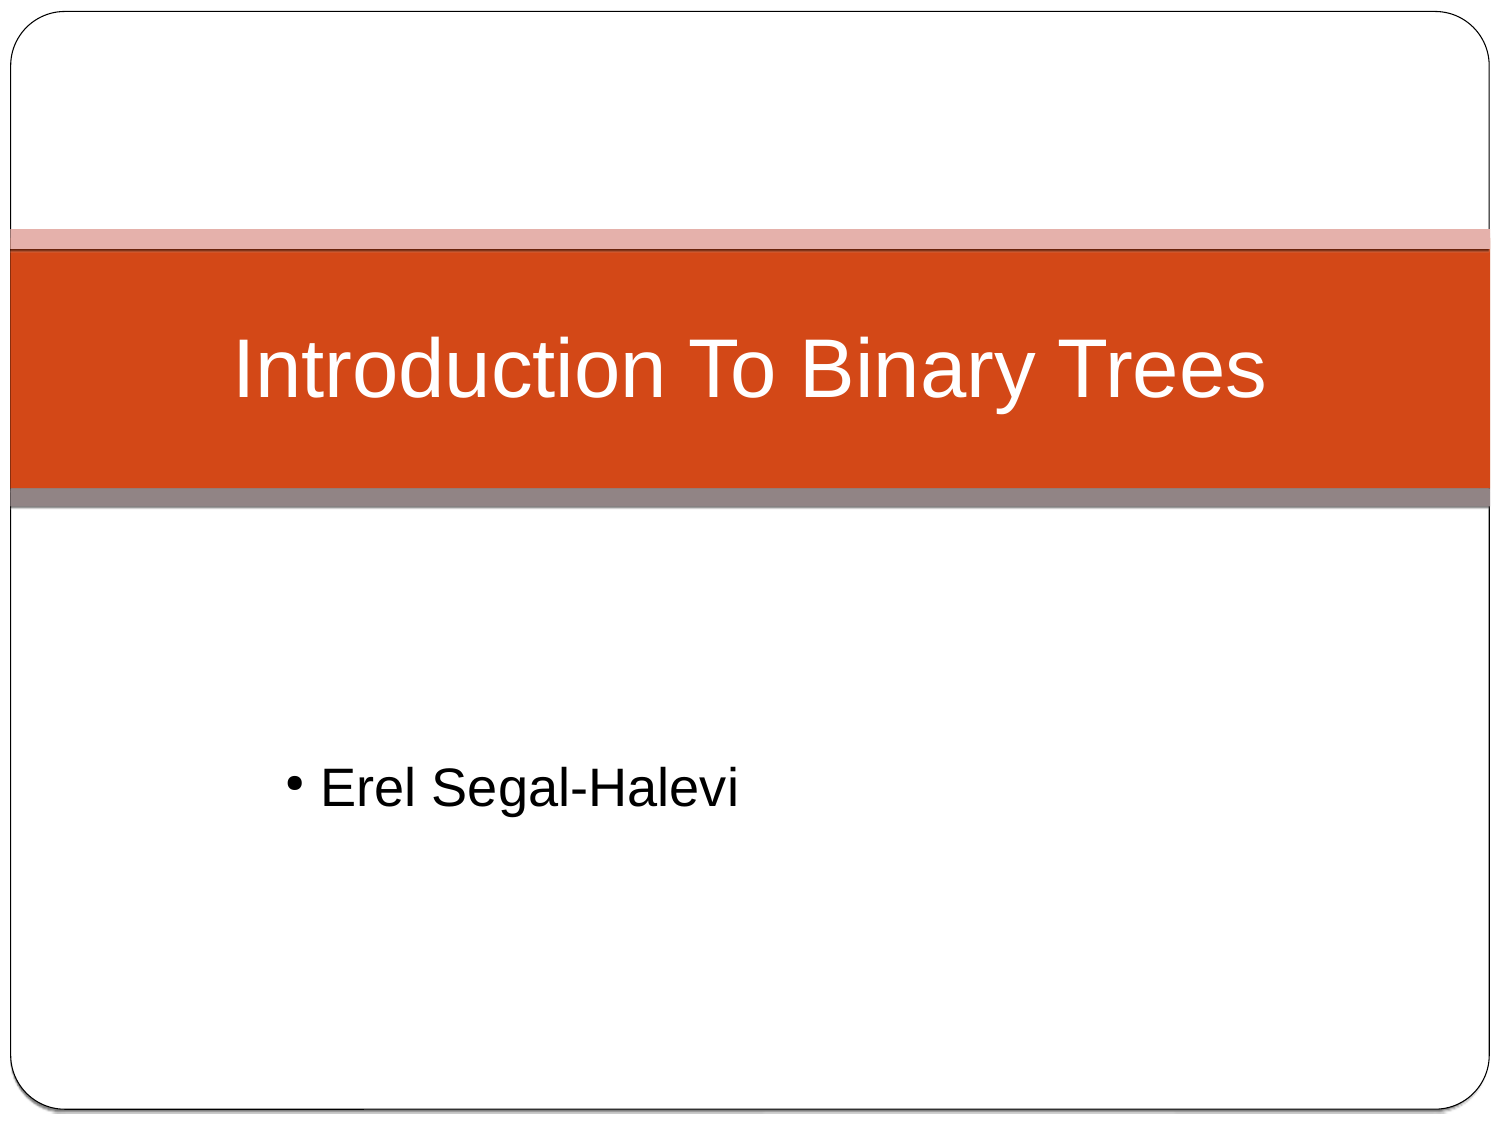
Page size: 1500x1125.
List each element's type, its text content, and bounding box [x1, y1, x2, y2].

text_box Erel Segal-Halevi [270, 680, 1321, 943]
title Introduction To Binary Trees [75, 247, 1425, 489]
